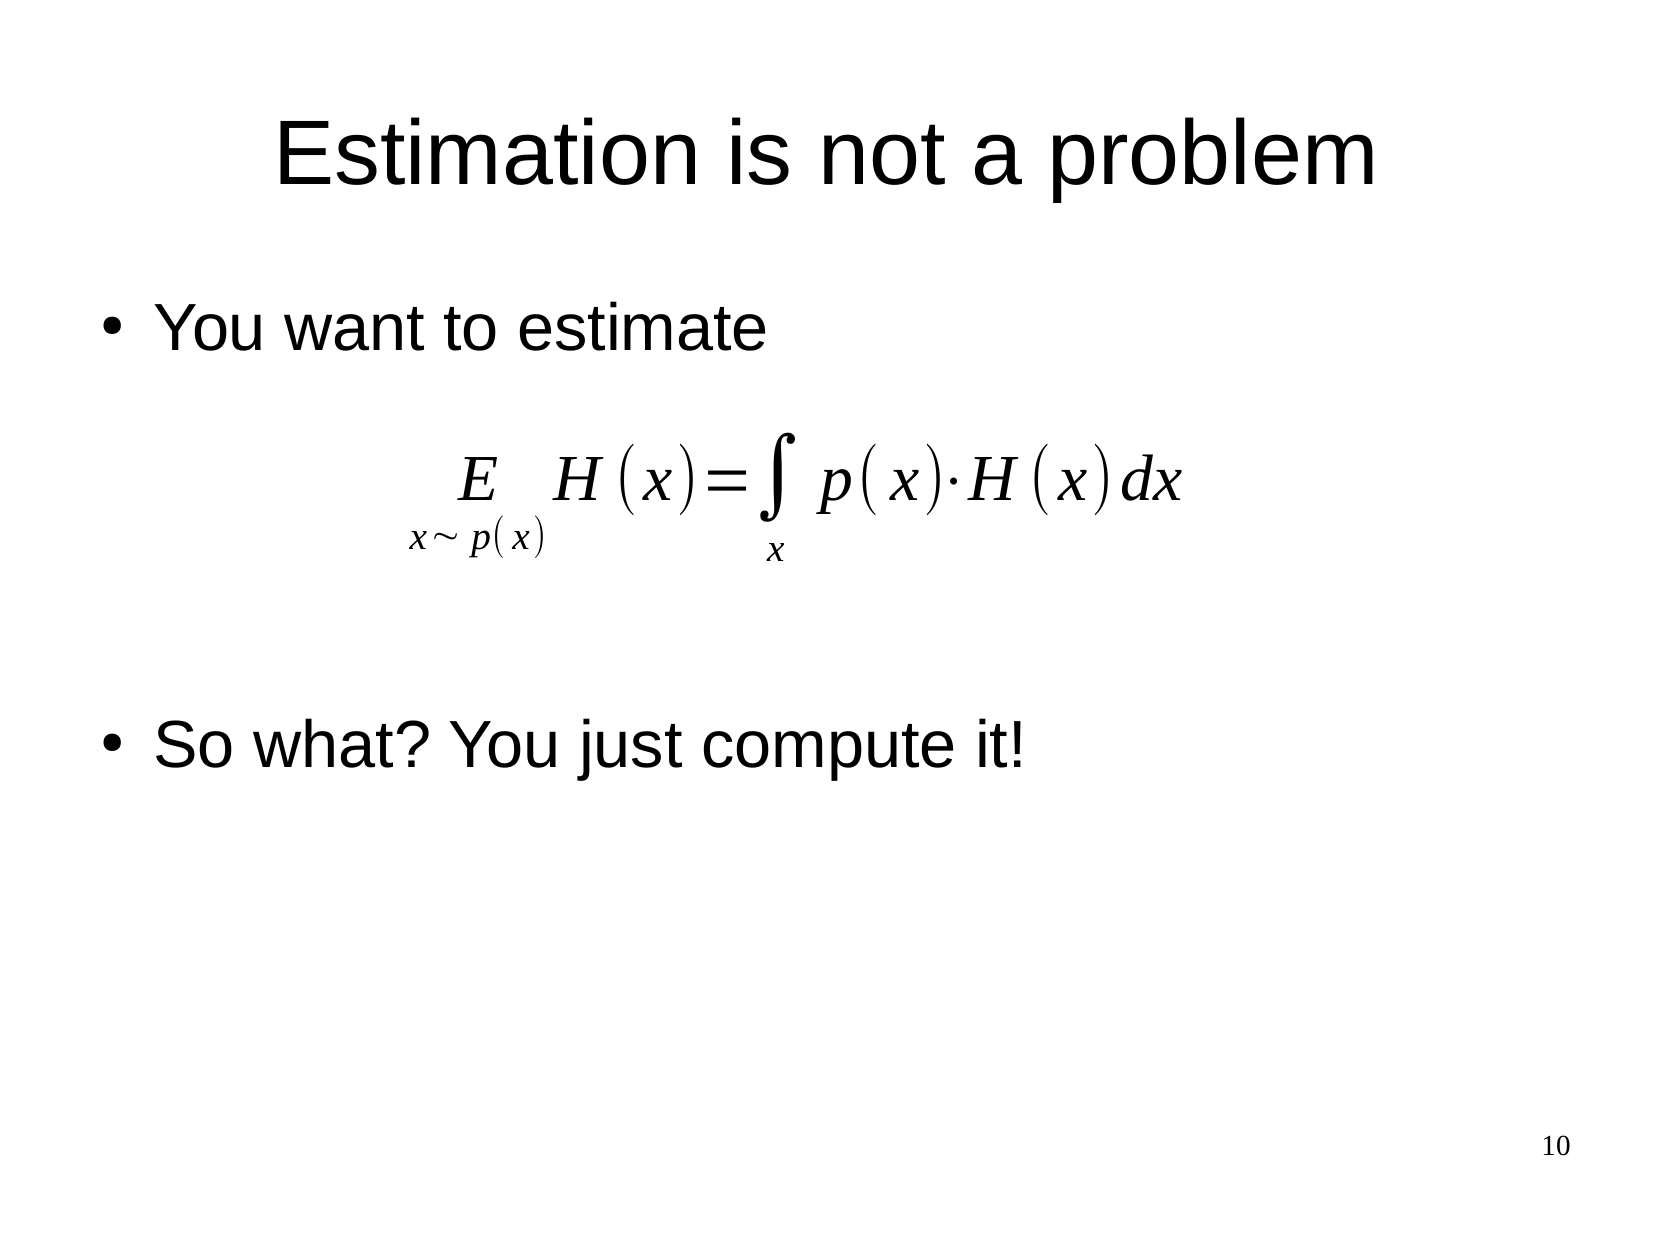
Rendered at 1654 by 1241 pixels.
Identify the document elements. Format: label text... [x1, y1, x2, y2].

chart [393, 426, 1203, 570]
title Estimation is not a problem [82, 49, 1571, 257]
list You want to estimate So what? You just compute it! [82, 290, 1571, 1010]
